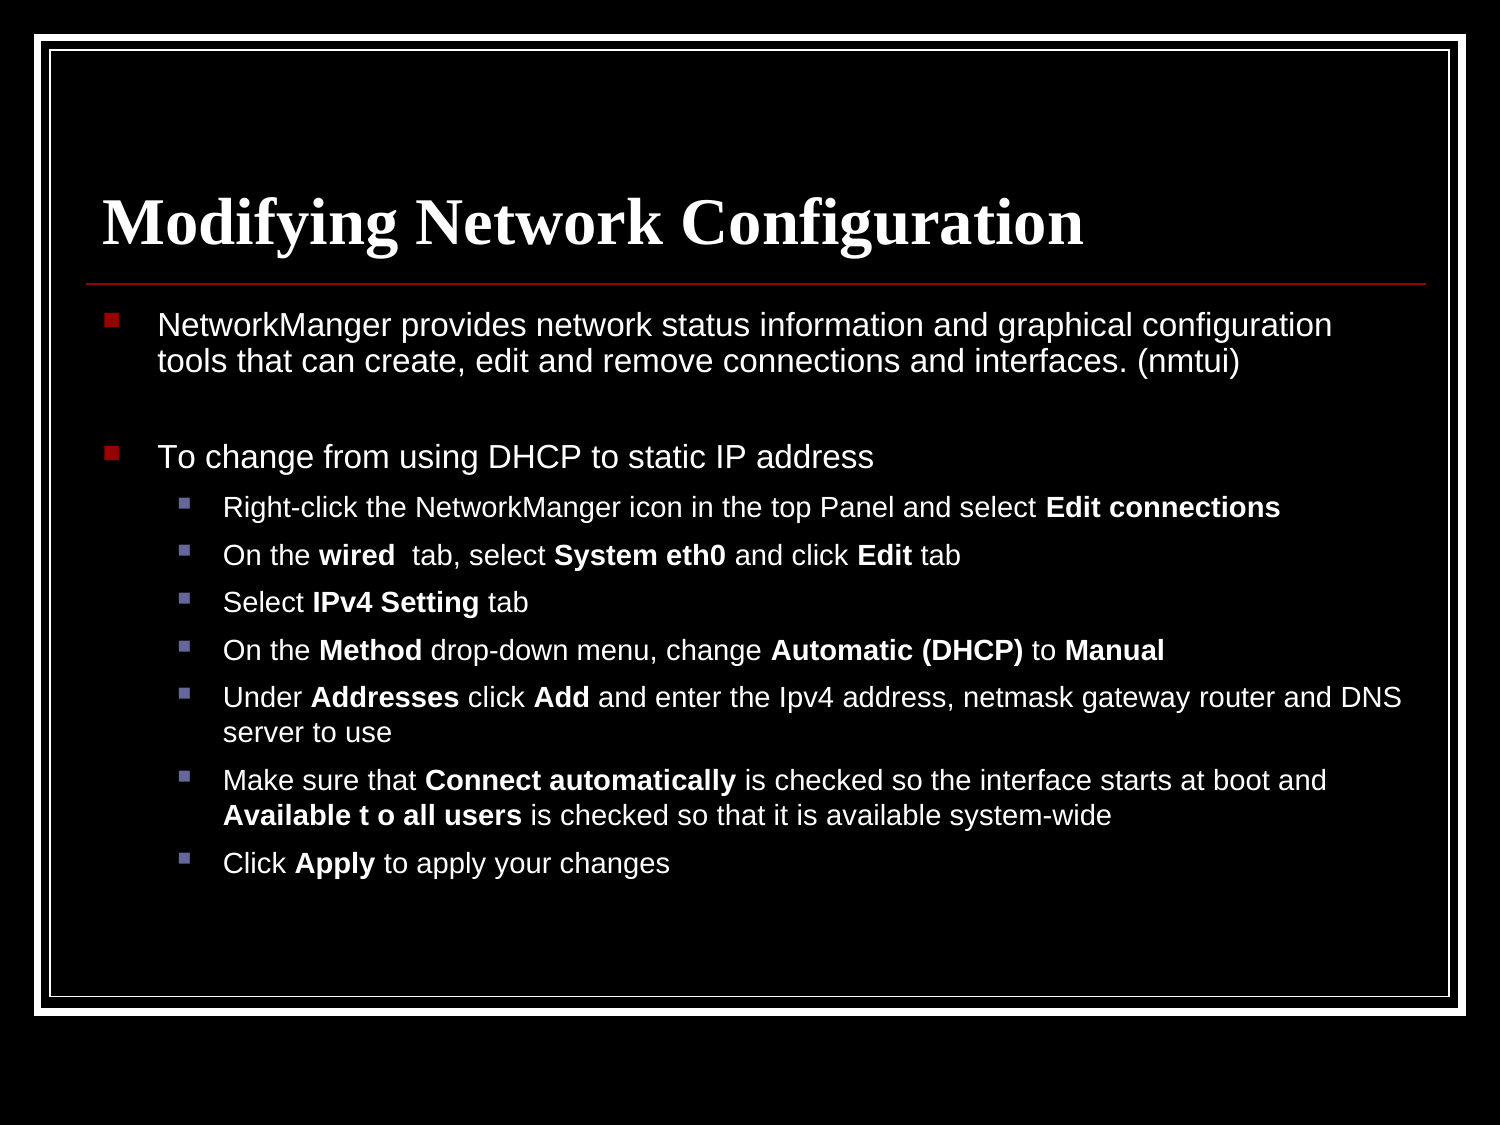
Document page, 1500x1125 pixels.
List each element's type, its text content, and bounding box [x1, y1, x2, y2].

title Modifying Network Configuration [87, 77, 1426, 266]
list NetworkManger provides network status information and graphical configuration tools that can create, edit and remove connections and interfaces. (nmtui) To change from using DHCP to static IP address Right-click the NetworkManger icon in the top Panel and select Edit connections On the wired tab, select System eth0 and click Edit tab Select IPv4 Setting tab On the Method drop-down menu, change Automatic (DHCP) to Manual Under Addresses click Add and enter the Ipv4 address, netmask gateway router and DNS server to use Make sure that Connect automatically is checked so the interface starts at boot and Available t o all users is checked so that it is available system-wide Click Apply to apply your changes [87, 299, 1426, 963]
